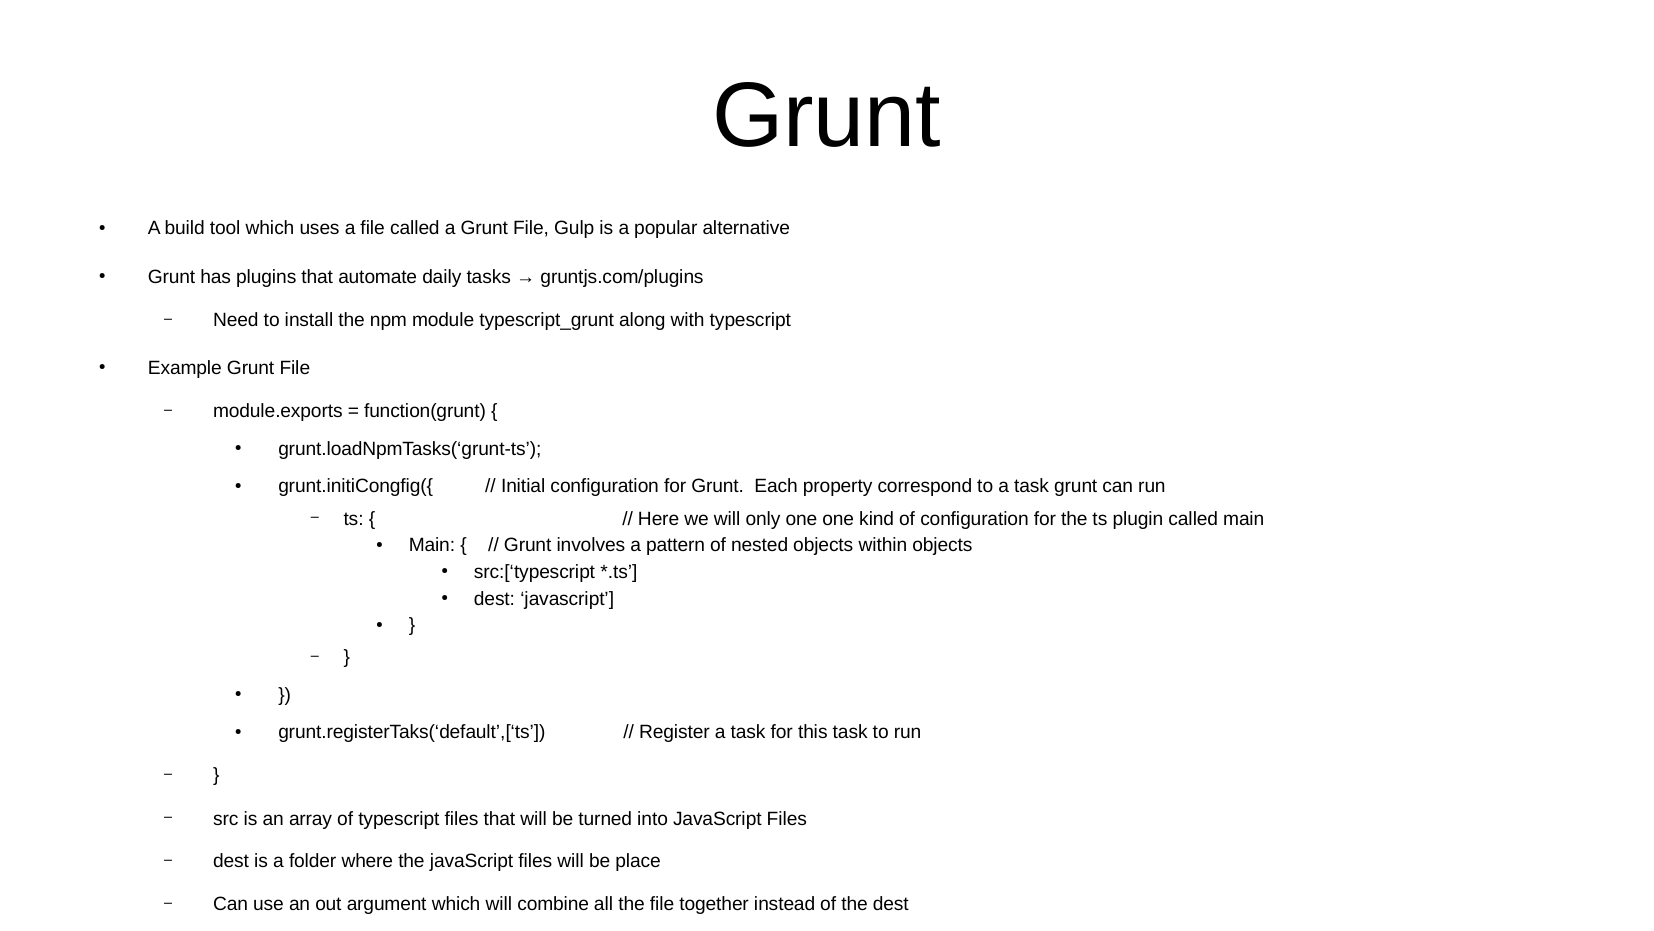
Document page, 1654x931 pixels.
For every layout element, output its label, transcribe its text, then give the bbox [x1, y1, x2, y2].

list A build tool which uses a file called a Grunt File, Gulp is a popular alternative Grunt has plugins that automate daily tasks → gruntjs.com/plugins Need to install the npm module typescript_grunt along with typescript Example Grunt File module.exports = function(grunt) { grunt.loadNpmTasks(‘grunt-ts’); grunt.initiCongfig({ // Initial configuration for Grunt. Each property correspond to a task grunt can run ts: { // Here we will only one one kind of configuration for the ts plugin called main Main: { // Grunt involves a pattern of nested objects within objects src:[‘typescript *.ts’] dest: ‘javascript’] } } }) grunt.registerTaks(‘default’,[‘ts’]) // Register a task for this task to run } src is an array of typescript files that will be turned into JavaScript Files dest is a folder where the javaScript files will be place Can use an out argument which will combine all the file together instead of the dest [82, 217, 1576, 916]
title Grunt [82, 37, 1571, 193]
